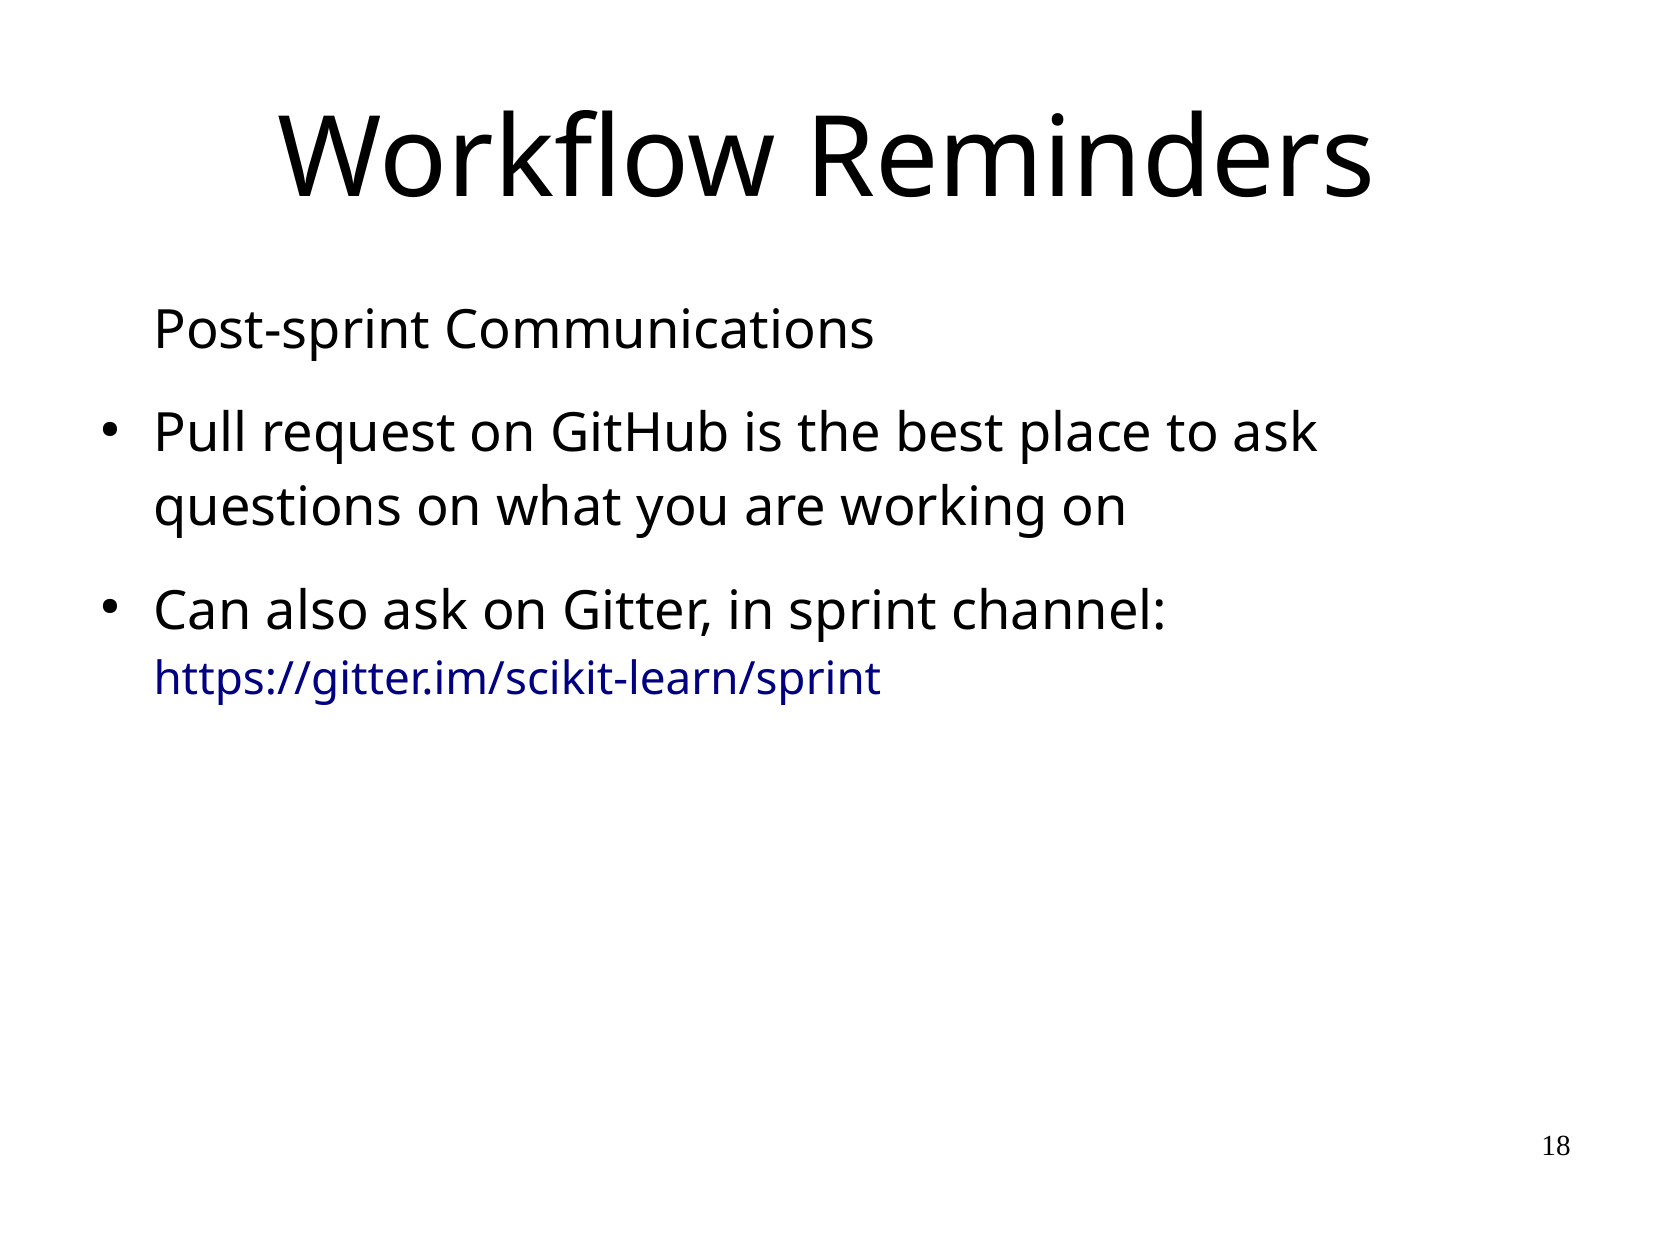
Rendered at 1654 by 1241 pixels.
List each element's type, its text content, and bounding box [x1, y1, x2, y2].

list Post-sprint Communications Pull request on GitHub is the best place to ask questions on what you are working on Can also ask on Gitter, in sprint channel: https://gitter.im/scikit-learn/sprint [82, 290, 1571, 1010]
title Workflow Reminders [82, 49, 1571, 257]
